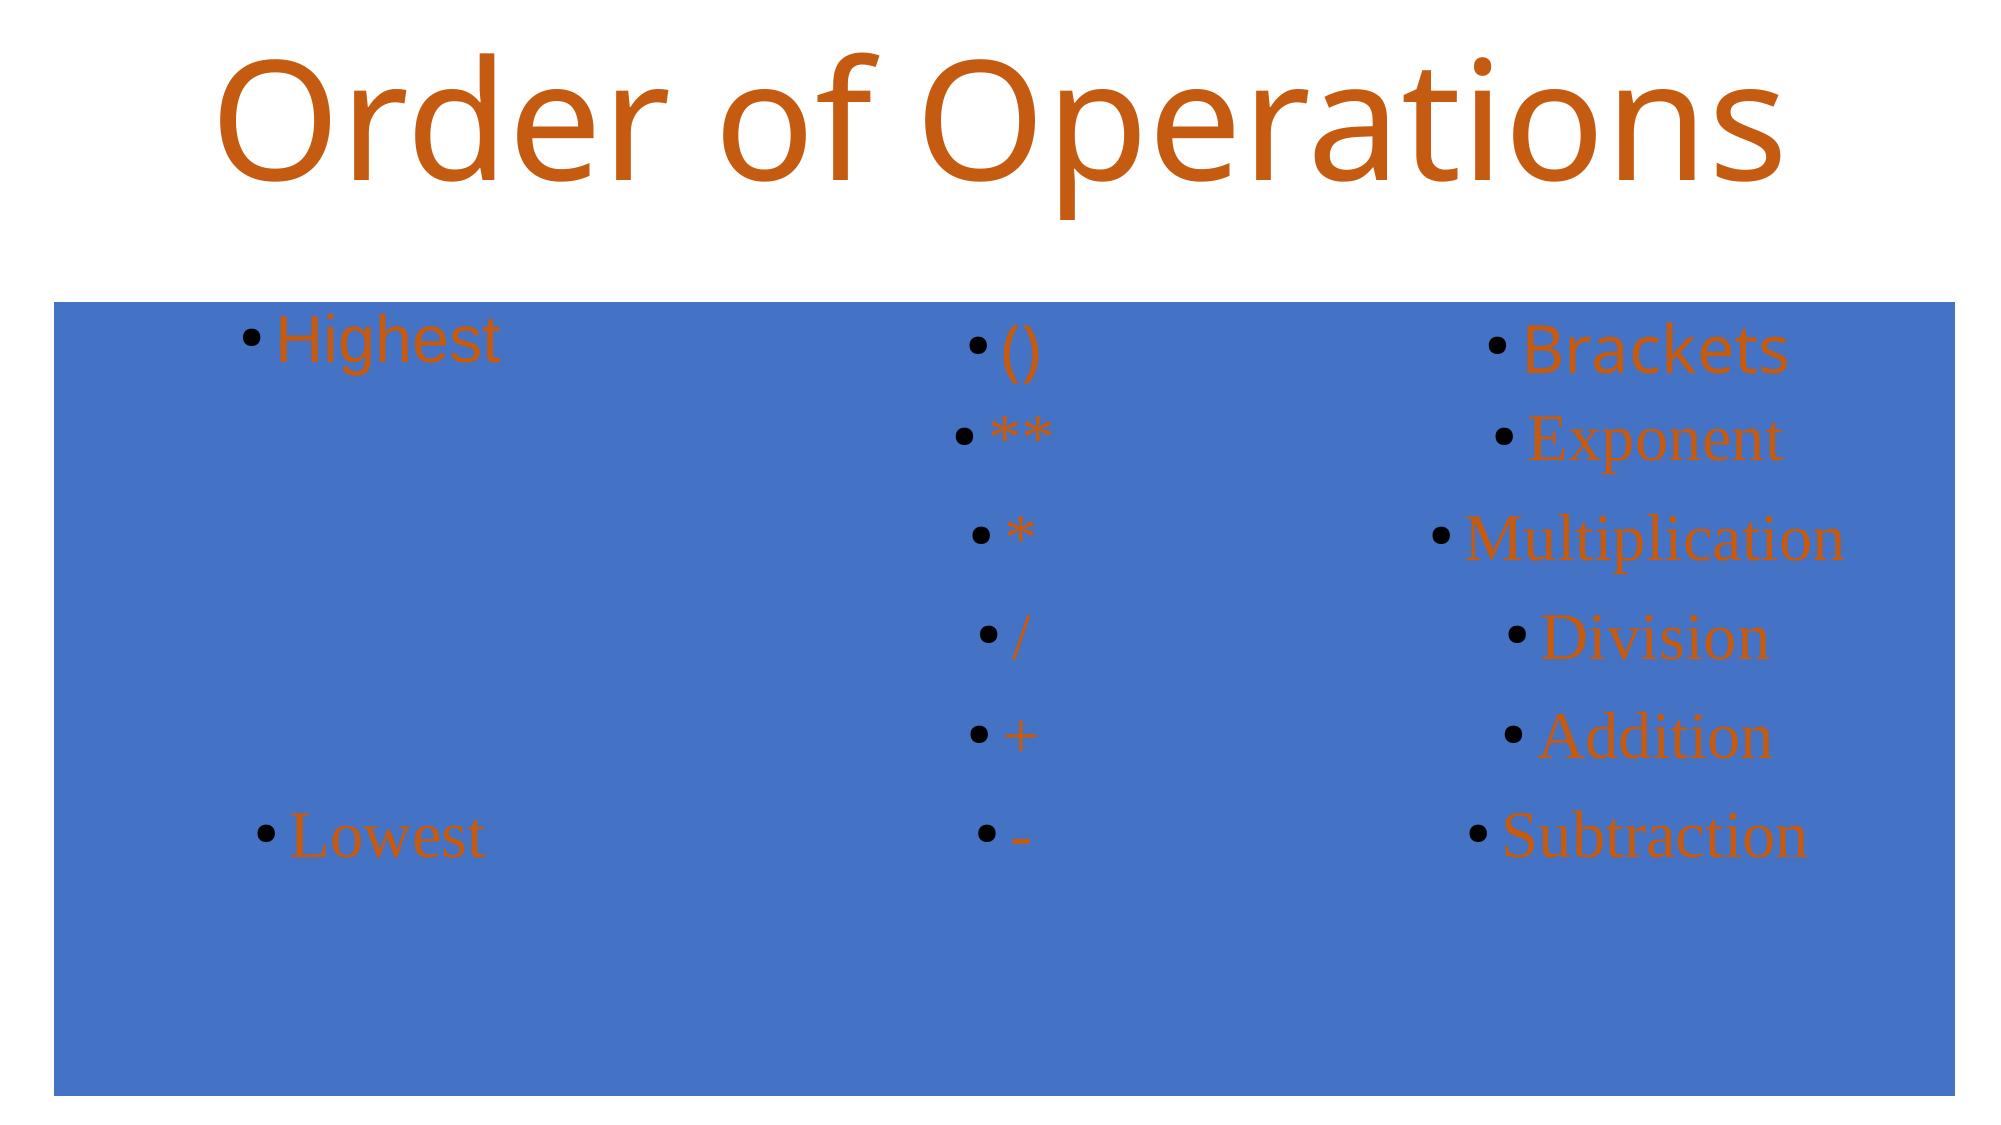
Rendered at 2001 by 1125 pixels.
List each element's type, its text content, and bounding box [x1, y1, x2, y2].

table_cell * [687, 500, 1321, 600]
table_cell Multiplication [1321, 500, 1955, 600]
table_cell [1321, 897, 1955, 997]
table_cell [54, 699, 687, 798]
table_cell Division [1321, 600, 1955, 699]
table_cell [54, 500, 687, 600]
table_cell [687, 997, 1321, 1096]
table_cell Exponent [1321, 401, 1955, 500]
table_header Brackets [1321, 302, 1955, 401]
table_cell Subtraction [1321, 798, 1955, 897]
table_cell + [687, 699, 1321, 798]
list Order of Operations [137, 28, 1863, 302]
table_cell [1321, 997, 1955, 1096]
table_cell / [687, 600, 1321, 699]
table_header () [687, 302, 1321, 401]
table_cell [54, 897, 687, 997]
table_cell [54, 401, 687, 500]
table_header Highest [54, 302, 687, 401]
table_cell - [687, 798, 1321, 897]
table_cell [54, 997, 687, 1096]
table_cell [54, 600, 687, 699]
table_cell ** [687, 401, 1321, 500]
table_cell [687, 897, 1321, 997]
table_cell Addition [1321, 699, 1955, 798]
table_cell Lowest [54, 798, 687, 897]
